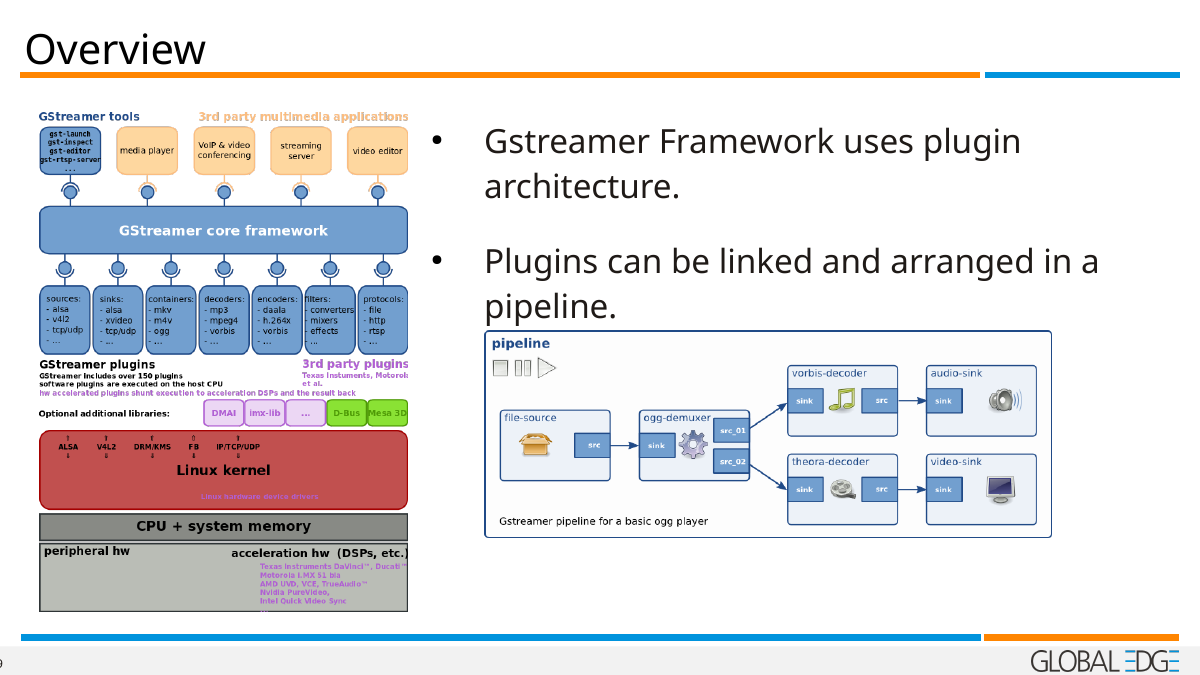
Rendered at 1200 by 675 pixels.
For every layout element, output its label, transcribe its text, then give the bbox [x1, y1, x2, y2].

title Overview [24, 21, 1100, 75]
picture [39, 112, 408, 612]
picture [484, 330, 1052, 538]
picture [1031, 650, 1179, 672]
list Gstreamer Framework uses plugin architecture. Plugins can be linked and arranged in a pipeline. [413, 118, 1134, 567]
